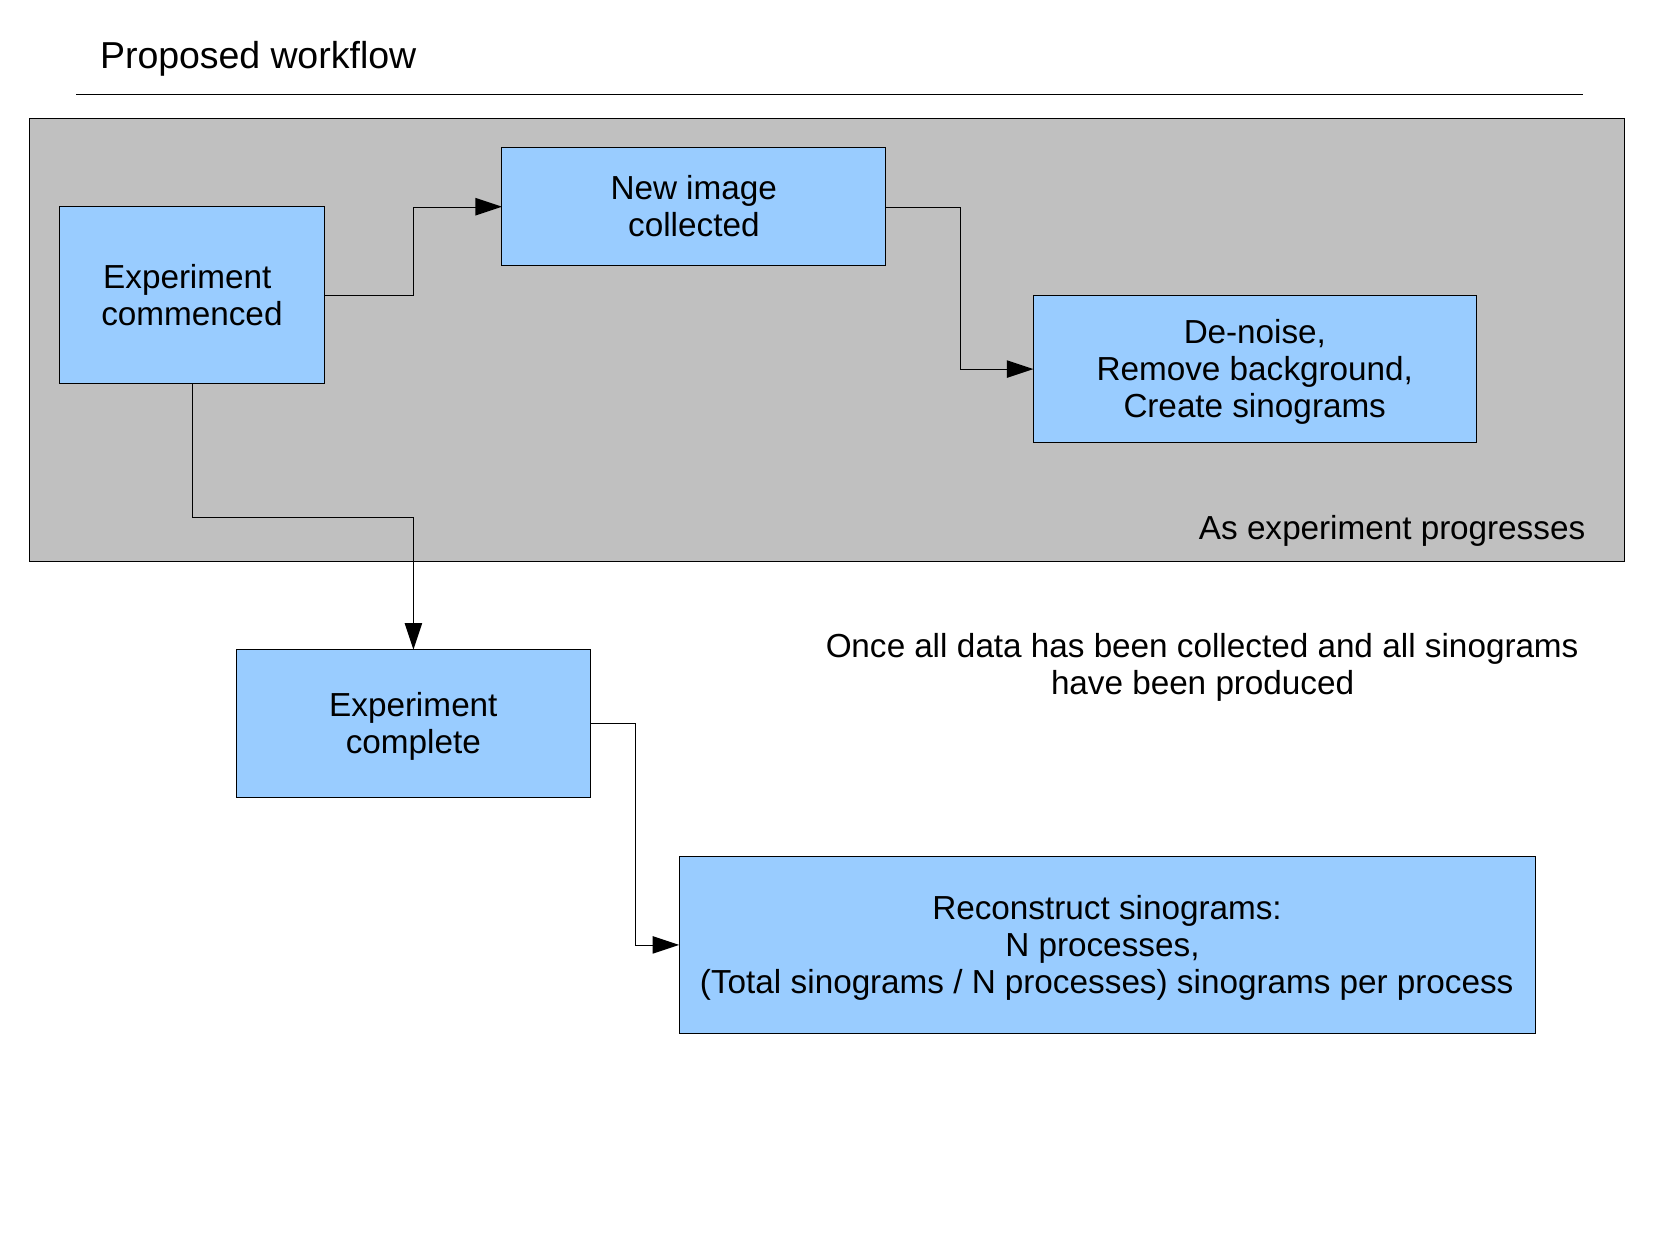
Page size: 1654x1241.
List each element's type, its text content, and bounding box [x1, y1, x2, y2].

text_box New image collected [501, 147, 886, 266]
text_box Reconstruct sinograms: N processes, (Total sinograms / N processes) sinograms per process [679, 856, 1536, 1034]
text_box Once all data has been collected and all sinograms have been produced [811, 620, 1595, 718]
text_box De-noise, Remove background, Create sinograms [1033, 295, 1477, 443]
text_box Experiment complete [236, 649, 591, 798]
text_box Proposed workflow [85, 27, 432, 89]
text_box Experiment commenced [59, 206, 325, 384]
text_box [29, 118, 1625, 562]
text_box As experiment progresses [1184, 501, 1601, 559]
